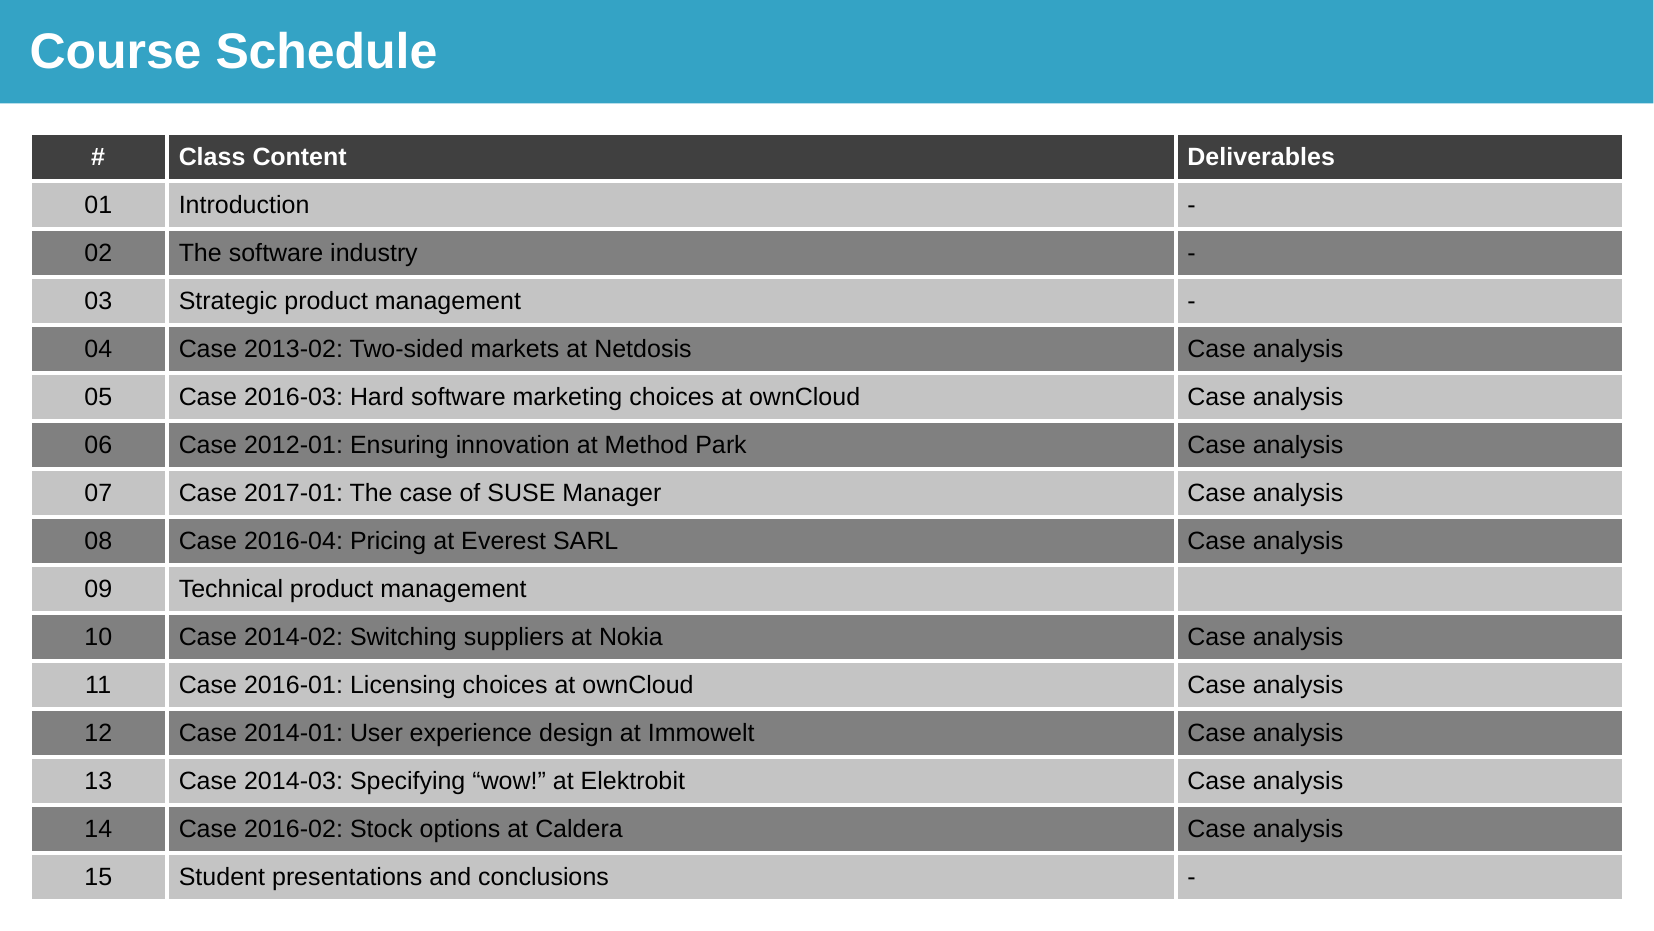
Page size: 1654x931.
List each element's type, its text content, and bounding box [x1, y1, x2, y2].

table_cell 04 [32, 327, 165, 371]
table_cell - [1178, 279, 1622, 323]
table_cell Case analysis [1178, 615, 1622, 659]
table_cell Introduction [169, 183, 1174, 227]
table_cell Technical product management [169, 567, 1174, 611]
table_cell 13 [32, 759, 165, 803]
table_header # [32, 135, 165, 179]
table_header Class Content [169, 135, 1174, 179]
table_cell Case 2016-01: Licensing choices at ownCloud [169, 663, 1174, 707]
table_cell 07 [32, 471, 165, 515]
table_cell [1178, 567, 1622, 611]
table_cell - [1178, 183, 1622, 227]
table_cell Case 2014-02: Switching suppliers at Nokia [169, 615, 1174, 659]
title Course Schedule [0, 0, 1654, 104]
table_cell Case analysis [1178, 519, 1622, 563]
table_cell Case analysis [1178, 711, 1622, 755]
table_cell 05 [32, 375, 165, 419]
table_cell Case 2014-01: User experience design at Immowelt [169, 711, 1174, 755]
table_cell 01 [32, 183, 165, 227]
table_cell 10 [32, 615, 165, 659]
table_cell Case 2013-02: Two-sided markets at Netdosis [169, 327, 1174, 371]
table_cell The software industry [169, 231, 1174, 275]
table_cell Case analysis [1178, 327, 1622, 371]
table_cell Case analysis [1178, 663, 1622, 707]
table_cell 03 [32, 279, 165, 323]
table_cell Case 2017-01: The case of SUSE Manager [169, 471, 1174, 515]
table_cell - [1178, 231, 1622, 275]
table_cell 11 [32, 663, 165, 707]
table_cell 15 [32, 855, 165, 899]
table_cell 09 [32, 567, 165, 611]
table_cell 02 [32, 231, 165, 275]
table_cell Case 2014-03: Specifying “wow!” at Elektrobit [169, 759, 1174, 803]
table_cell Case 2016-03: Hard software marketing choices at ownCloud [169, 375, 1174, 419]
table_cell Case analysis [1178, 423, 1622, 467]
table_cell 06 [32, 423, 165, 467]
table_header Deliverables [1178, 135, 1622, 179]
table_cell Case 2012-01: Ensuring innovation at Method Park [169, 423, 1174, 467]
table_cell Case 2016-02: Stock options at Caldera [169, 807, 1174, 851]
table_cell Case analysis [1178, 375, 1622, 419]
table_cell 08 [32, 519, 165, 563]
table_cell Student presentations and conclusions [169, 855, 1174, 899]
table_cell Case analysis [1178, 471, 1622, 515]
table_cell 12 [32, 711, 165, 755]
table_cell Case 2016-04: Pricing at Everest SARL [169, 519, 1174, 563]
table_cell - [1178, 855, 1622, 899]
table_cell 14 [32, 807, 165, 851]
table_cell Strategic product management [169, 279, 1174, 323]
table_cell Case analysis [1178, 807, 1622, 851]
table_cell Case analysis [1178, 759, 1622, 803]
